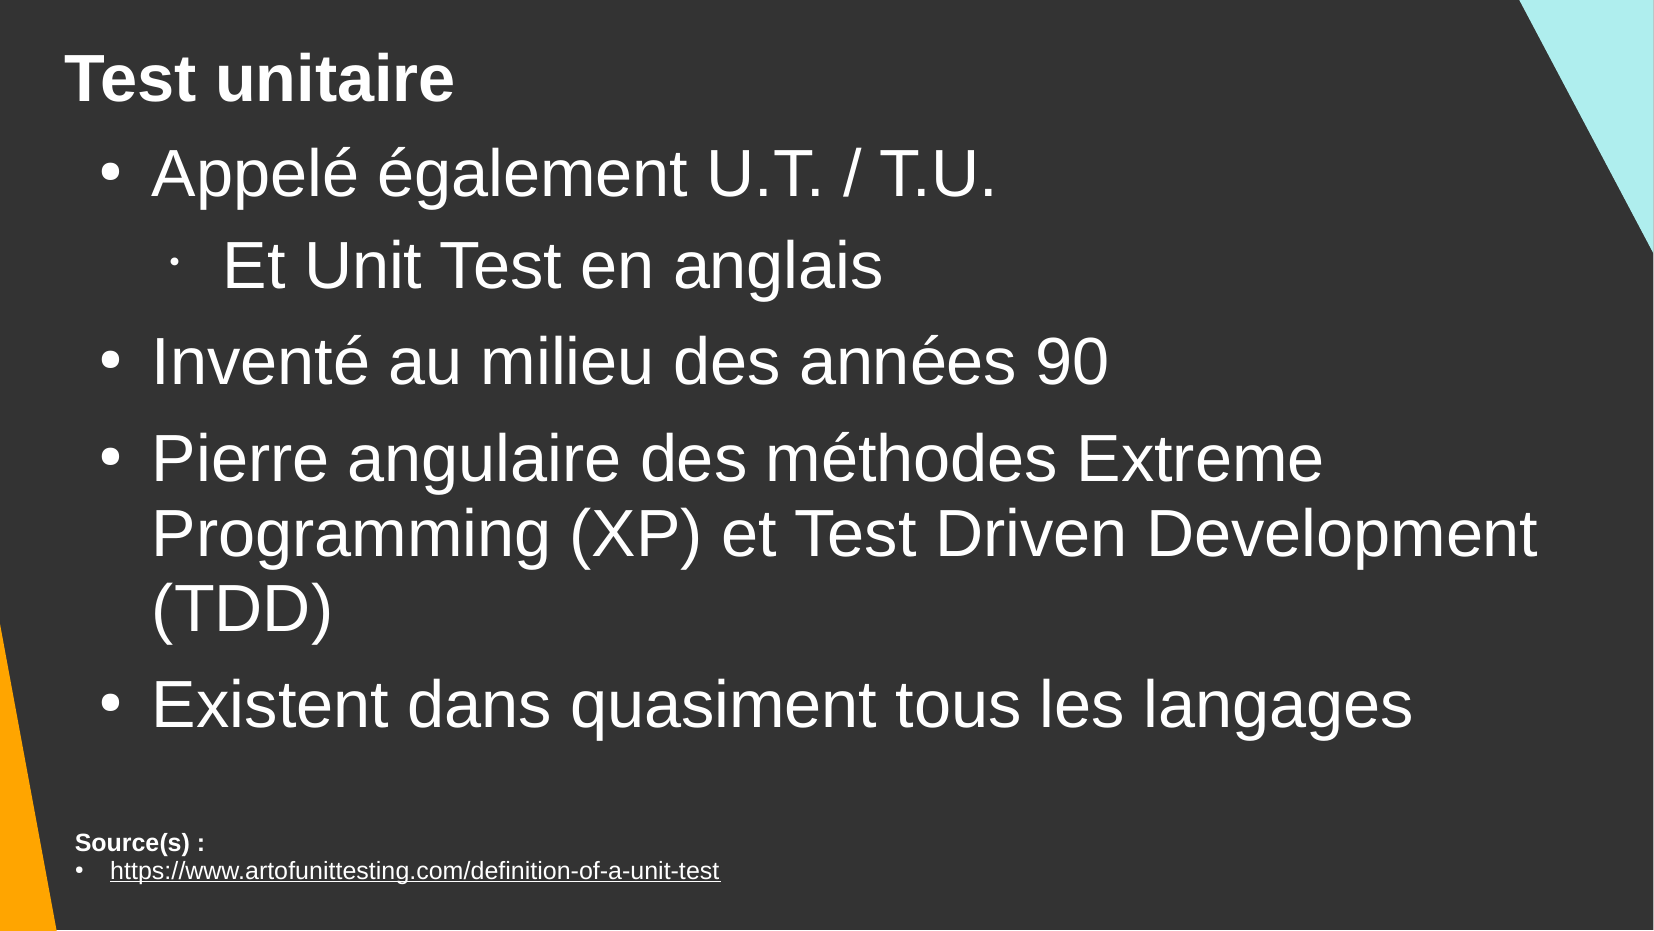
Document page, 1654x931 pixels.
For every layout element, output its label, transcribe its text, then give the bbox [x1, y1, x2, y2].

title Test unitaire [64, 40, 1635, 116]
text_box [0, 623, 57, 931]
list Appelé également U.T. / T.U. Et Unit Test en anglais Inventé au milieu des années 90 Pierre angulaire des méthodes Extreme Programming (XP) et Test Driven Development (TDD) Existent dans quasiment tous les langages [80, 135, 1620, 745]
text_box Source(s) : https://www.artofunittesting.com/definition-of-a-unit-test [60, 821, 1546, 906]
text_box [1519, 0, 1654, 255]
